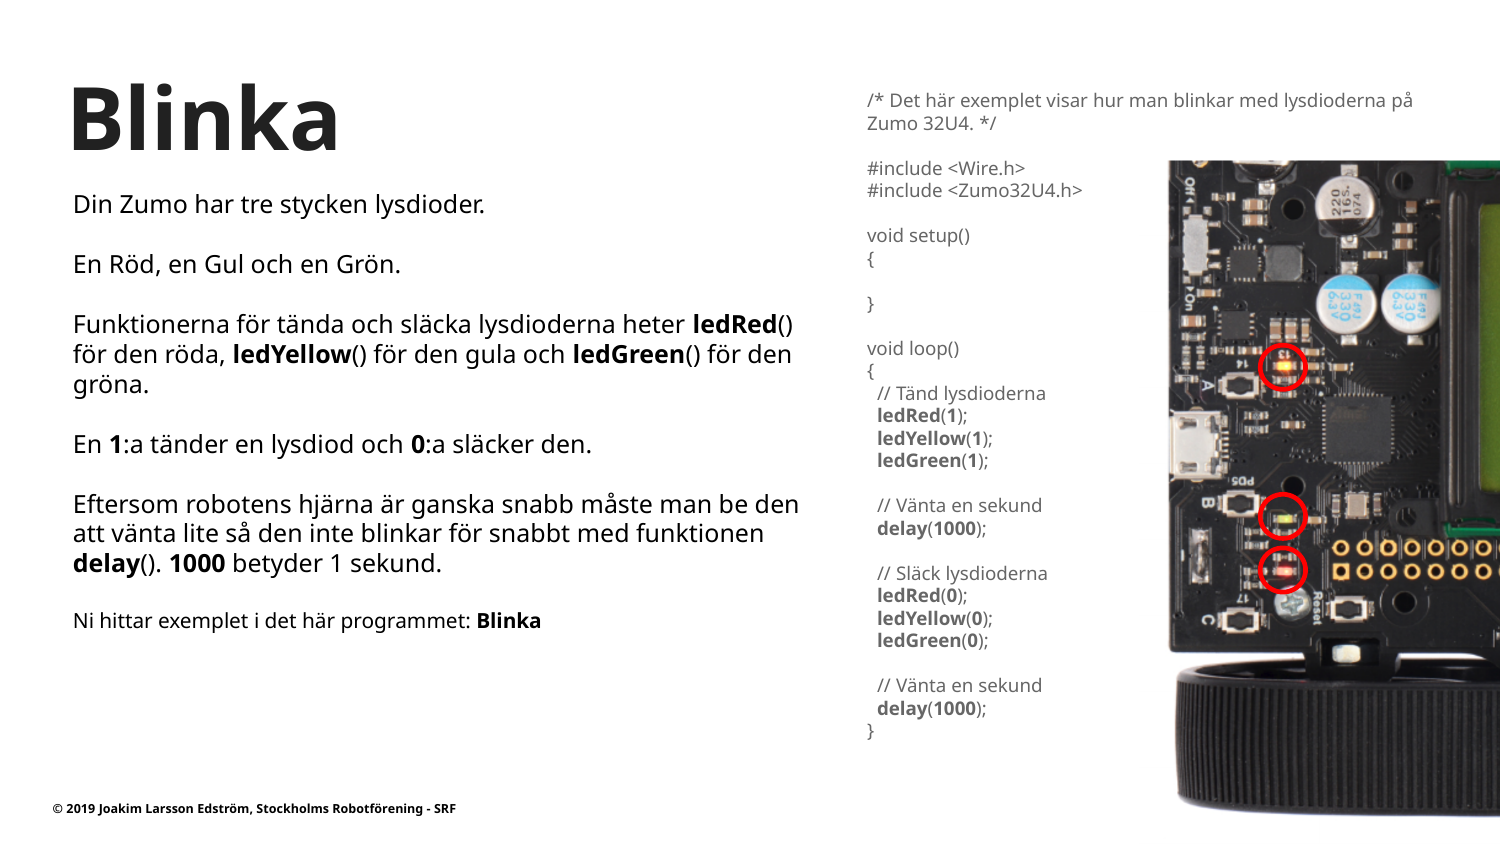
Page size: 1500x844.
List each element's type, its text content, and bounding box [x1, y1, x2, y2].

text_box Din Zumo har tre stycken lysdioder. En Röd, en Gul och en Grön. Funktionerna för tända och släcka lysdioderna heter ledRed() för den röda, ledYellow() för den gula och ledGreen() för den gröna. En 1:a tänder en lysdiod och 0:a släcker den. Eftersom robotens hjärna är ganska snabb måste man be den att vänta lite så den inte blinkar för snabbt med funktionen delay(). 1000 betyder 1 sekund. Ni hittar exemplet i det här programmet: Blinka [57, 173, 840, 768]
picture [1139, 161, 1500, 844]
text_box © 2019 Joakim Larsson Edström, Stockholms Robotförening - SRF [37, 786, 604, 819]
title Blinka [51, 48, 1449, 180]
list /* Det här exemplet visar hur man blinkar med lysdioderna på Zumo 32U4. */ #include <Wire.h> #include <Zumo32U4.h> void setup() { } void loop() { // Tänd lysdioderna ledRed(1); ledYellow(1); ledGreen(1); // Vänta en sekund delay(1000); // Släck lysdioderna ledRed(0); ledYellow(0); ledGreen(0); // Vänta en sekund delay(1000); } [852, 73, 1449, 774]
